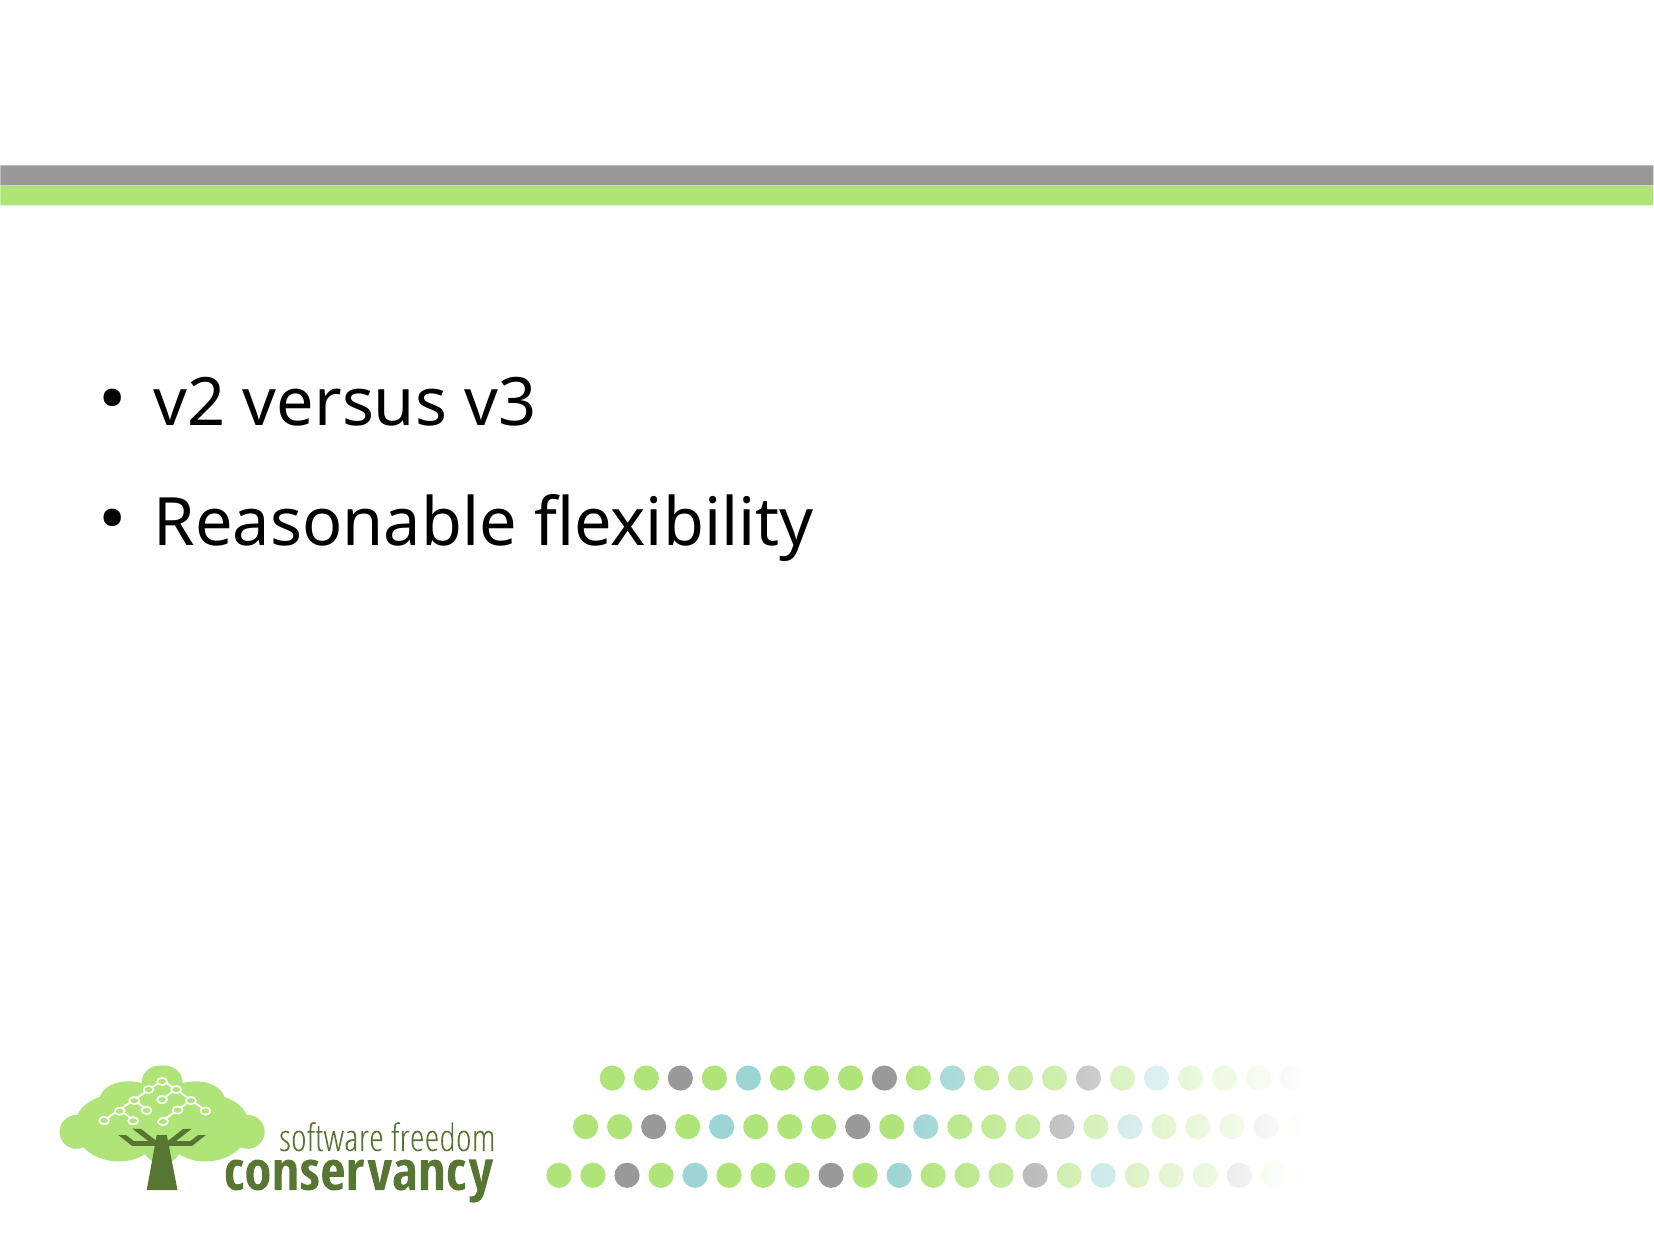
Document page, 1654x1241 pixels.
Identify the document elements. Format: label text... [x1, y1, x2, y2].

list v2 versus v3 Reasonable flexibility [82, 354, 1538, 886]
